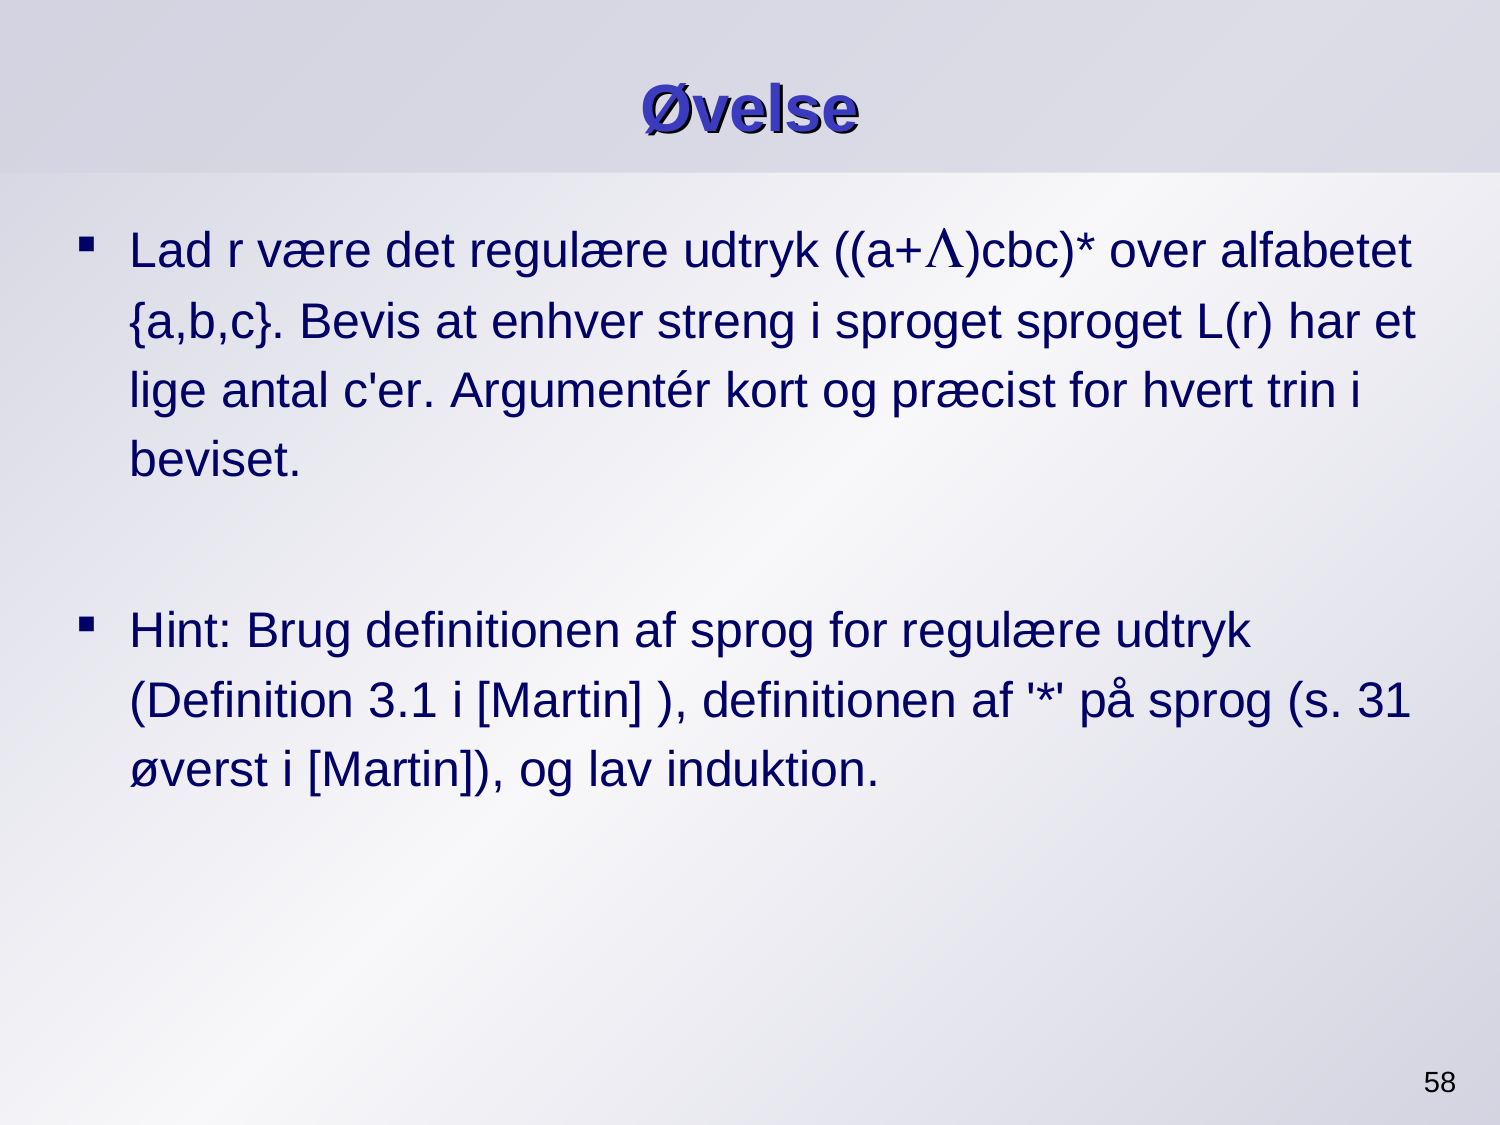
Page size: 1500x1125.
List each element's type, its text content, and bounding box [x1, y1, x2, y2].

title Øvelse [74, 24, 1425, 174]
list Lad r være det regulære udtryk ((a+Λ)cbc)* over alfabetet {a,b,c}. Bevis at enhver streng i sproget sproget L(r) har et lige antal c'er. Argumentér kort og præcist for hvert trin i beviset. Hint: Brug definitionen af sprog for regulære udtryk (Definition 3.1 i [Martin] ), definitionen af '*' på sprog (s. 31 øverst i [Martin]), og lav induktion. [74, 208, 1459, 1048]
